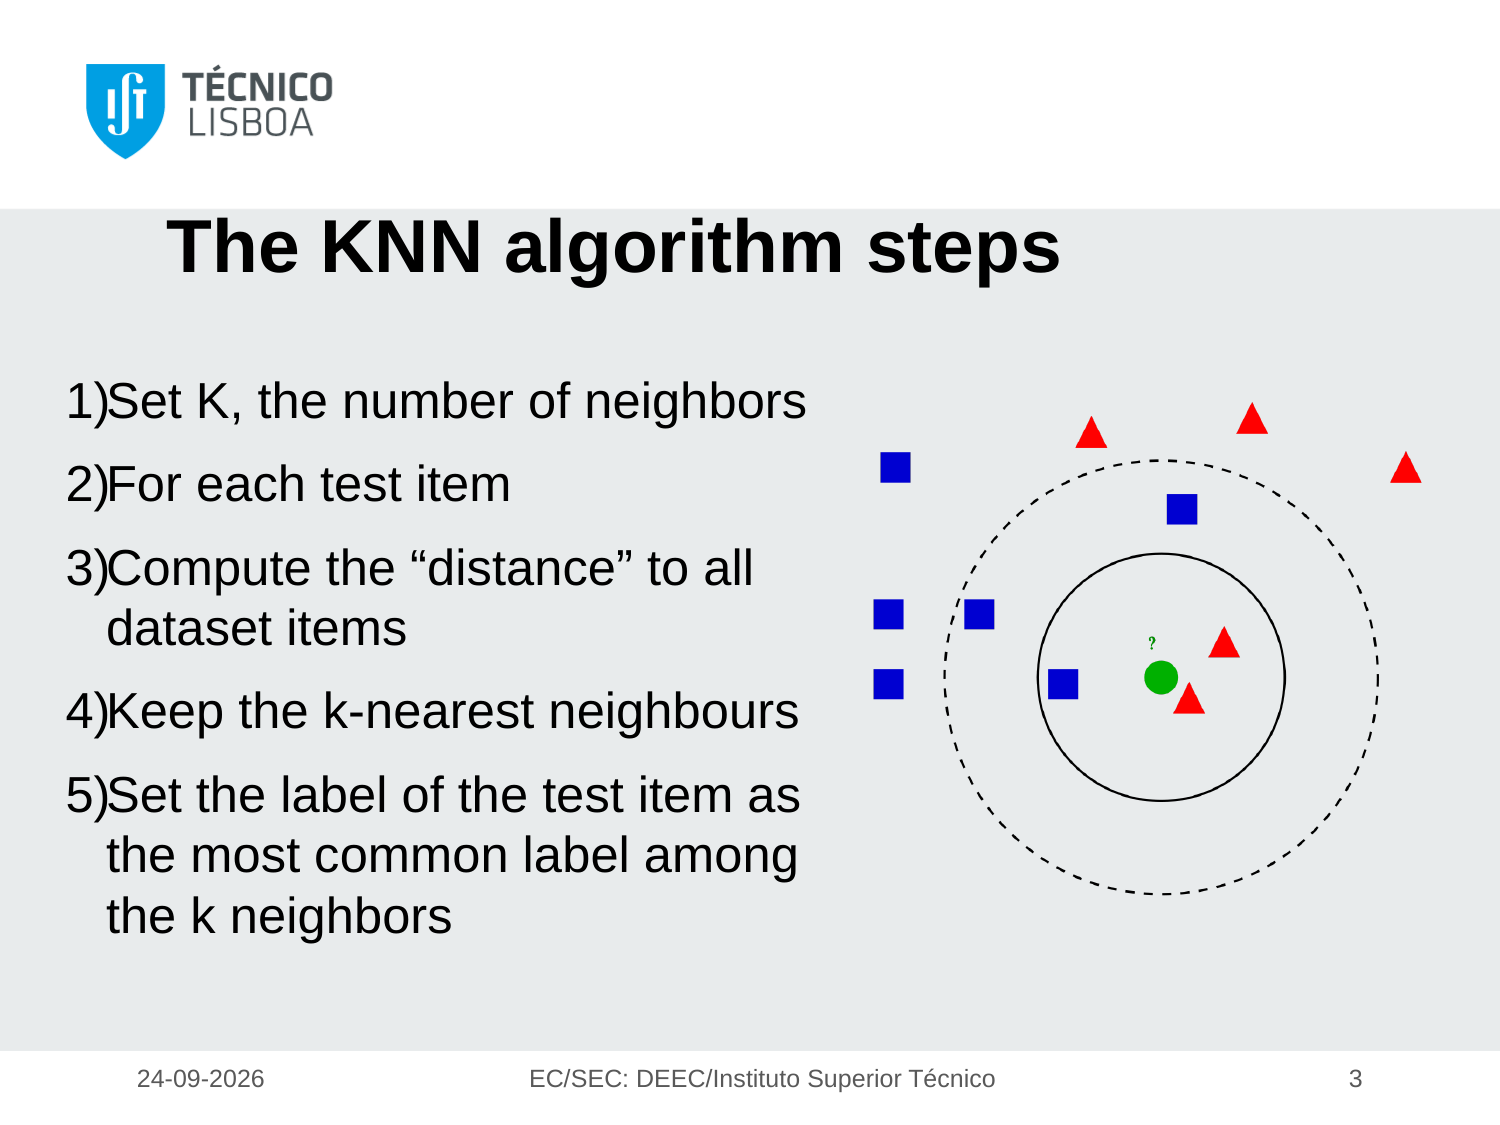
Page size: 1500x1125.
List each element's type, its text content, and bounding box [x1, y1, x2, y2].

title The KNN algorithm steps [151, 171, 1408, 314]
picture [0, 0, 1500, 1125]
slide_number <number> [1077, 1052, 1378, 1103]
slide_number 27-10-2020 [121, 1052, 425, 1103]
footer EC/SEC: DEEC/Instituto Superior Técnico [512, 1052, 1021, 1103]
list Set K, the number of neighbors For each test item Compute the “distance” to all dataset items Keep the k-nearest neighbours Set the label of the test item as the most common label among the k neighbors [52, 367, 822, 1030]
